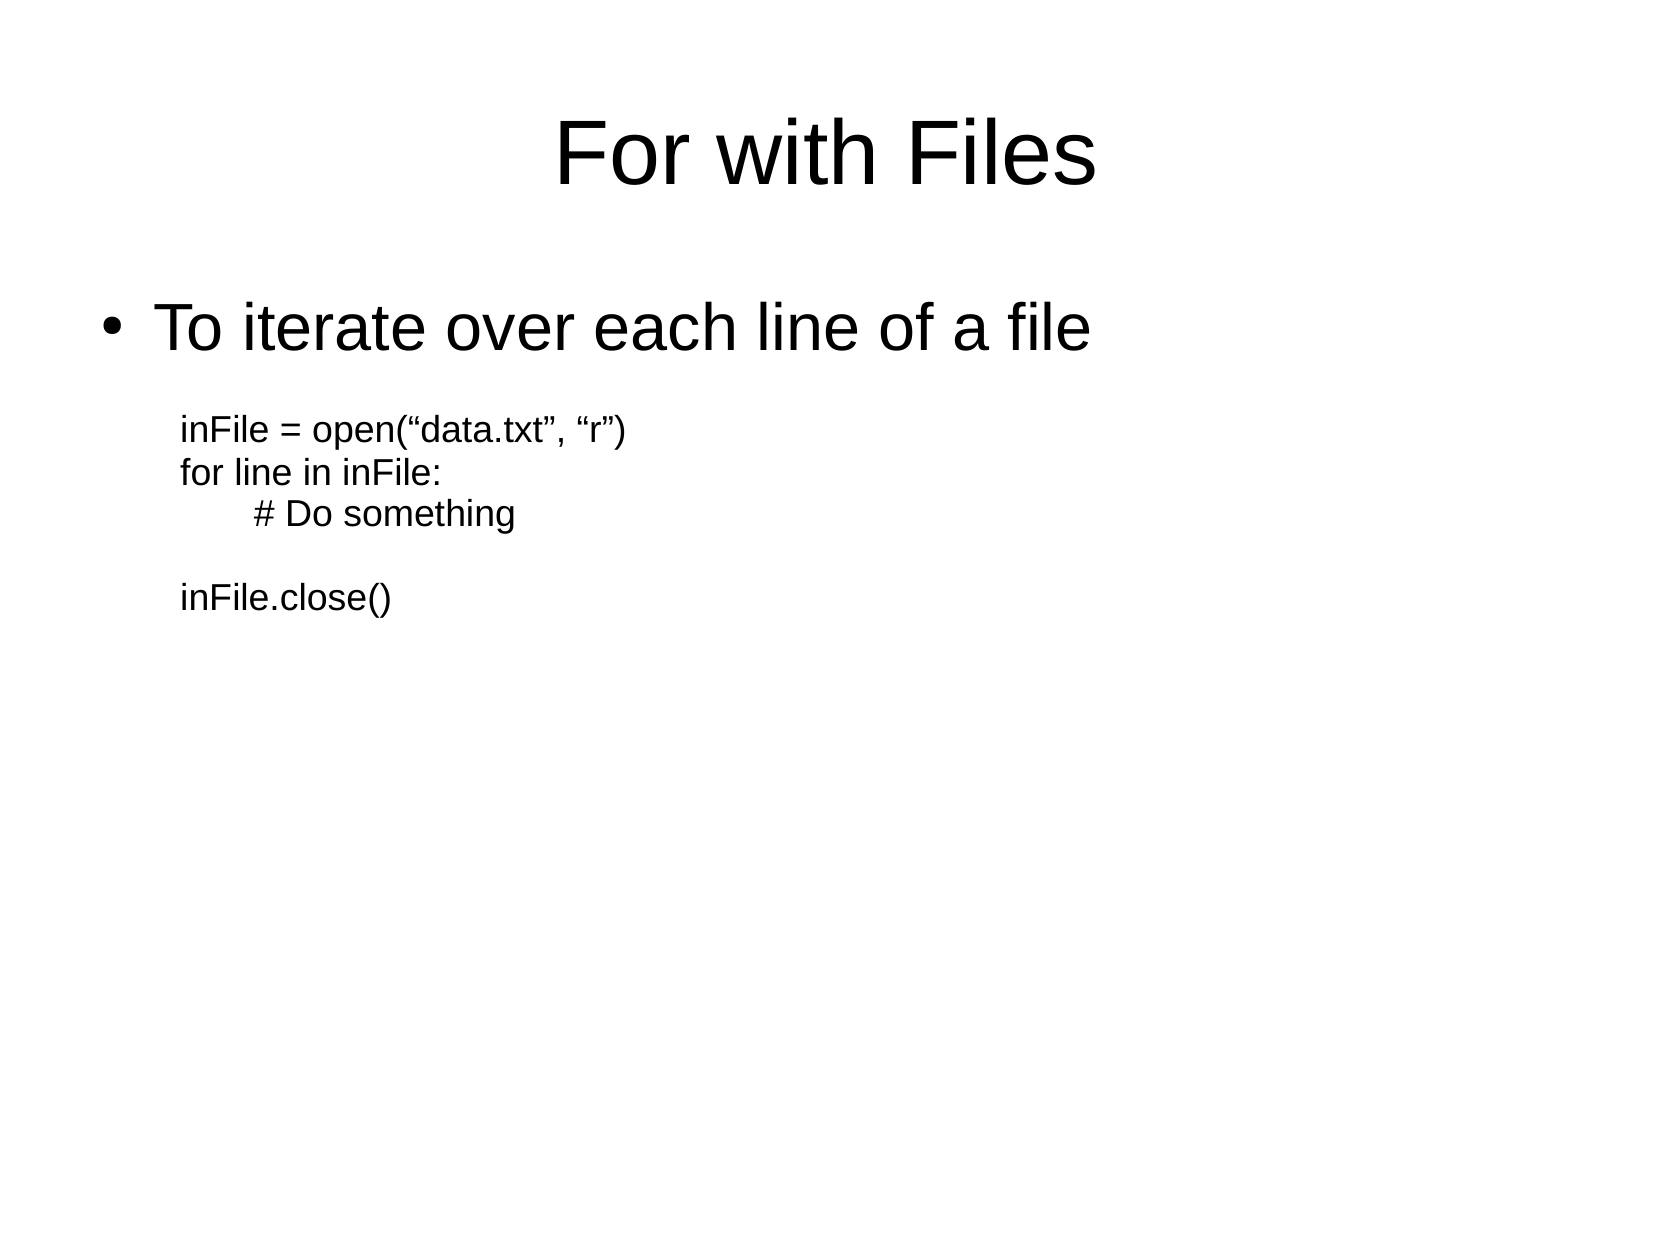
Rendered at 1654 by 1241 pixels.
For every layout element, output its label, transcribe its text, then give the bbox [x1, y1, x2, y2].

text_box inFile = open(“data.txt”, “r”) for line in inFile: # Do something inFile.close() [165, 401, 642, 627]
list To iterate over each line of a file [82, 290, 1571, 1010]
title For with Files [82, 49, 1571, 257]
